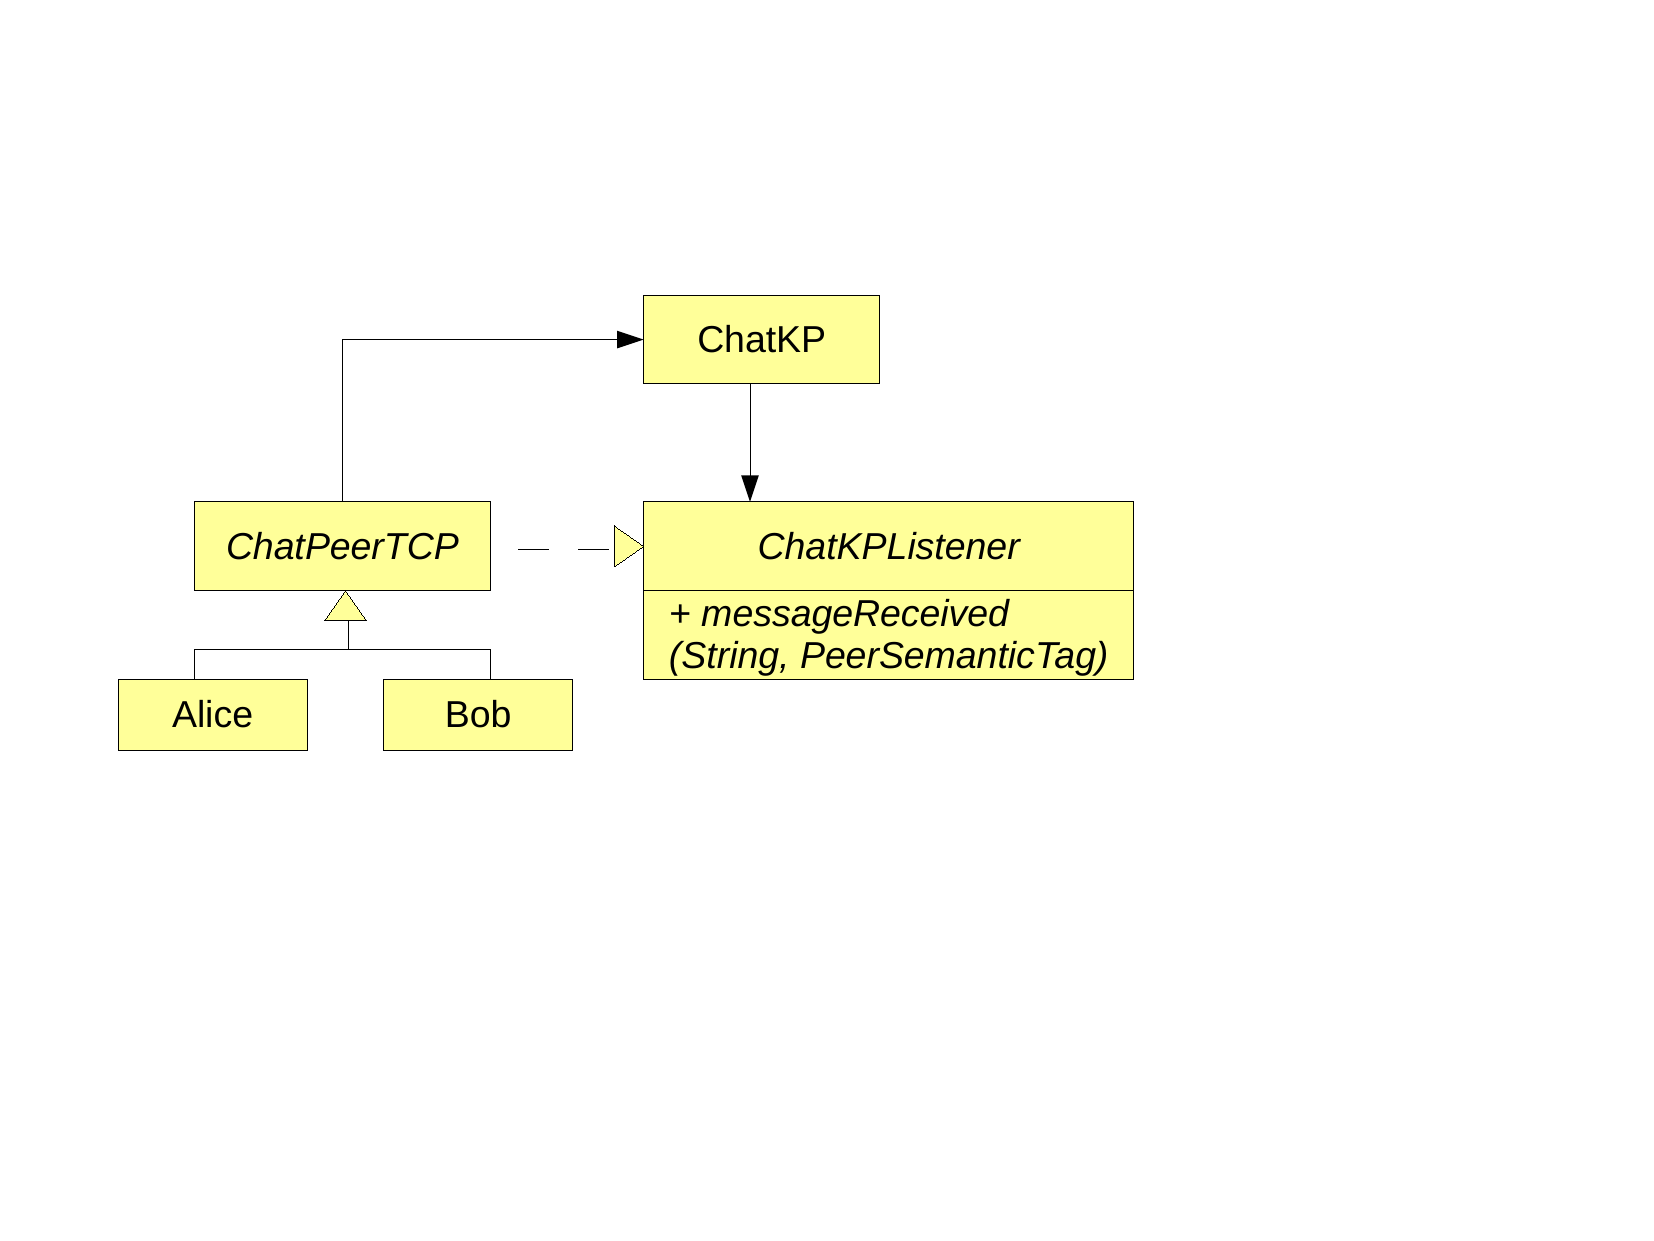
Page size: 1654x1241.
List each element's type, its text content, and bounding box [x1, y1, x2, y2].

text_box + messageReceived (String, PeerSemanticTag) [643, 590, 1134, 680]
text_box [614, 525, 644, 567]
text_box ChatPeerTCP [194, 501, 491, 591]
text_box Bob [383, 679, 573, 751]
text_box ChatKP [643, 295, 880, 384]
text_box Alice [118, 679, 308, 751]
text_box [324, 590, 367, 621]
text_box ChatKPListener [643, 501, 1134, 590]
